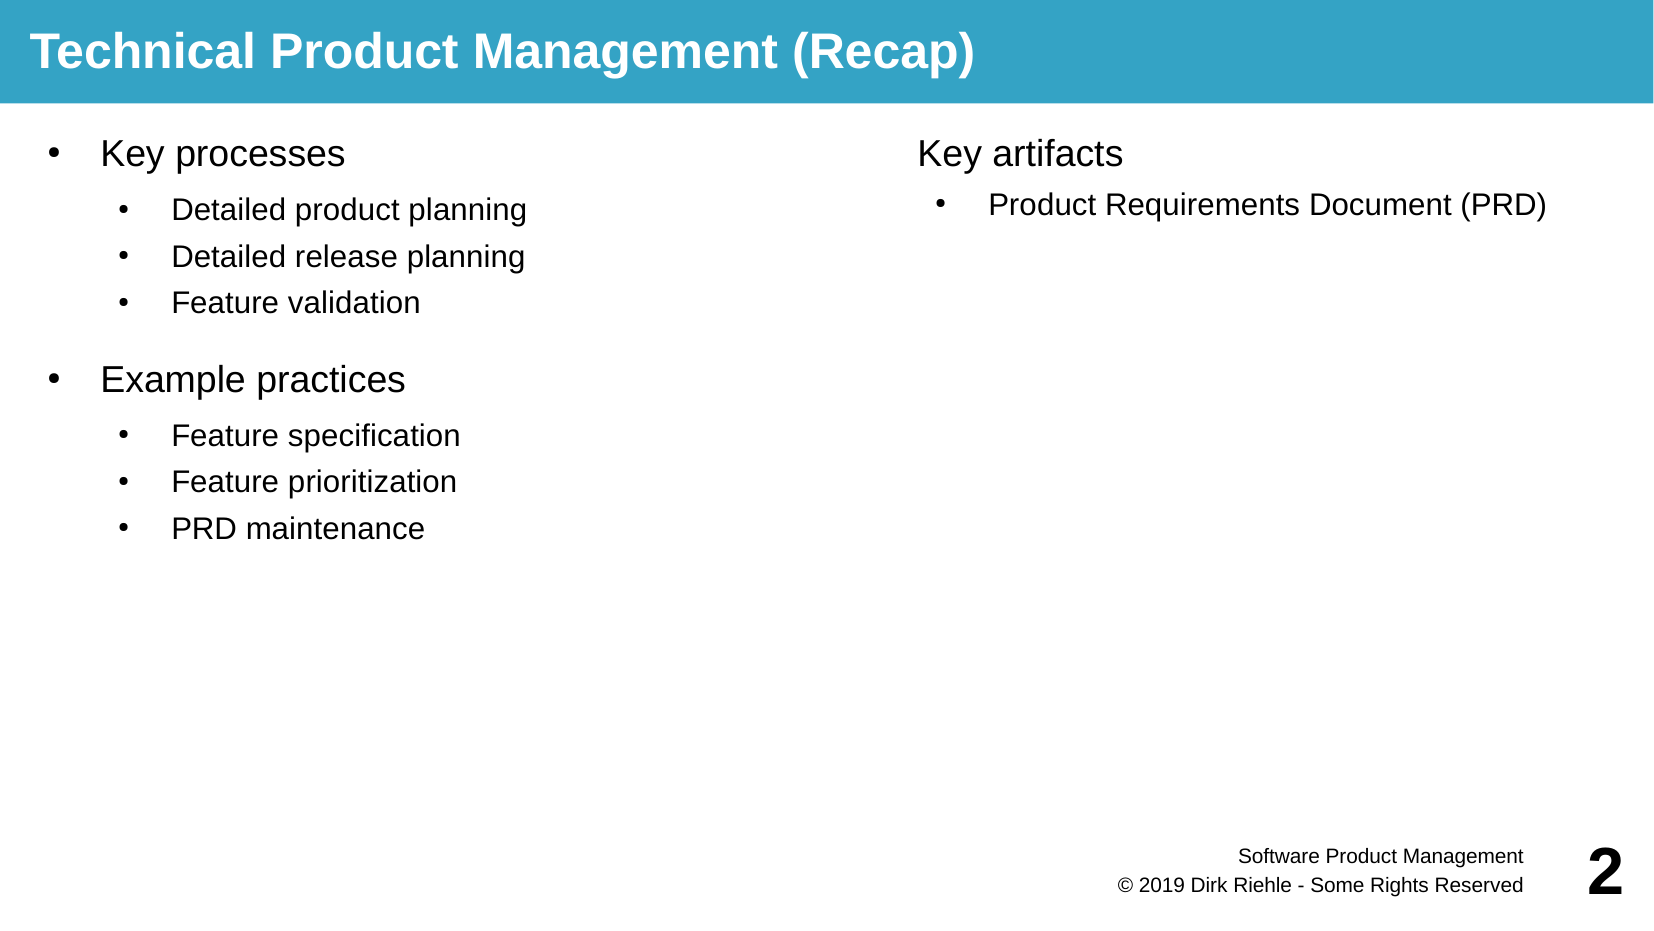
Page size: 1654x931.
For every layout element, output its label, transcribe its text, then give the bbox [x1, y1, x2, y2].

title Technical Product Management (Recap) [0, 0, 1654, 104]
list Key processes Detailed product planning Detailed release planning Feature validation Example practices Feature specification Feature prioritization PRD maintenance [29, 132, 808, 813]
list Key artifacts Product Requirements Document (PRD) [846, 132, 1625, 813]
